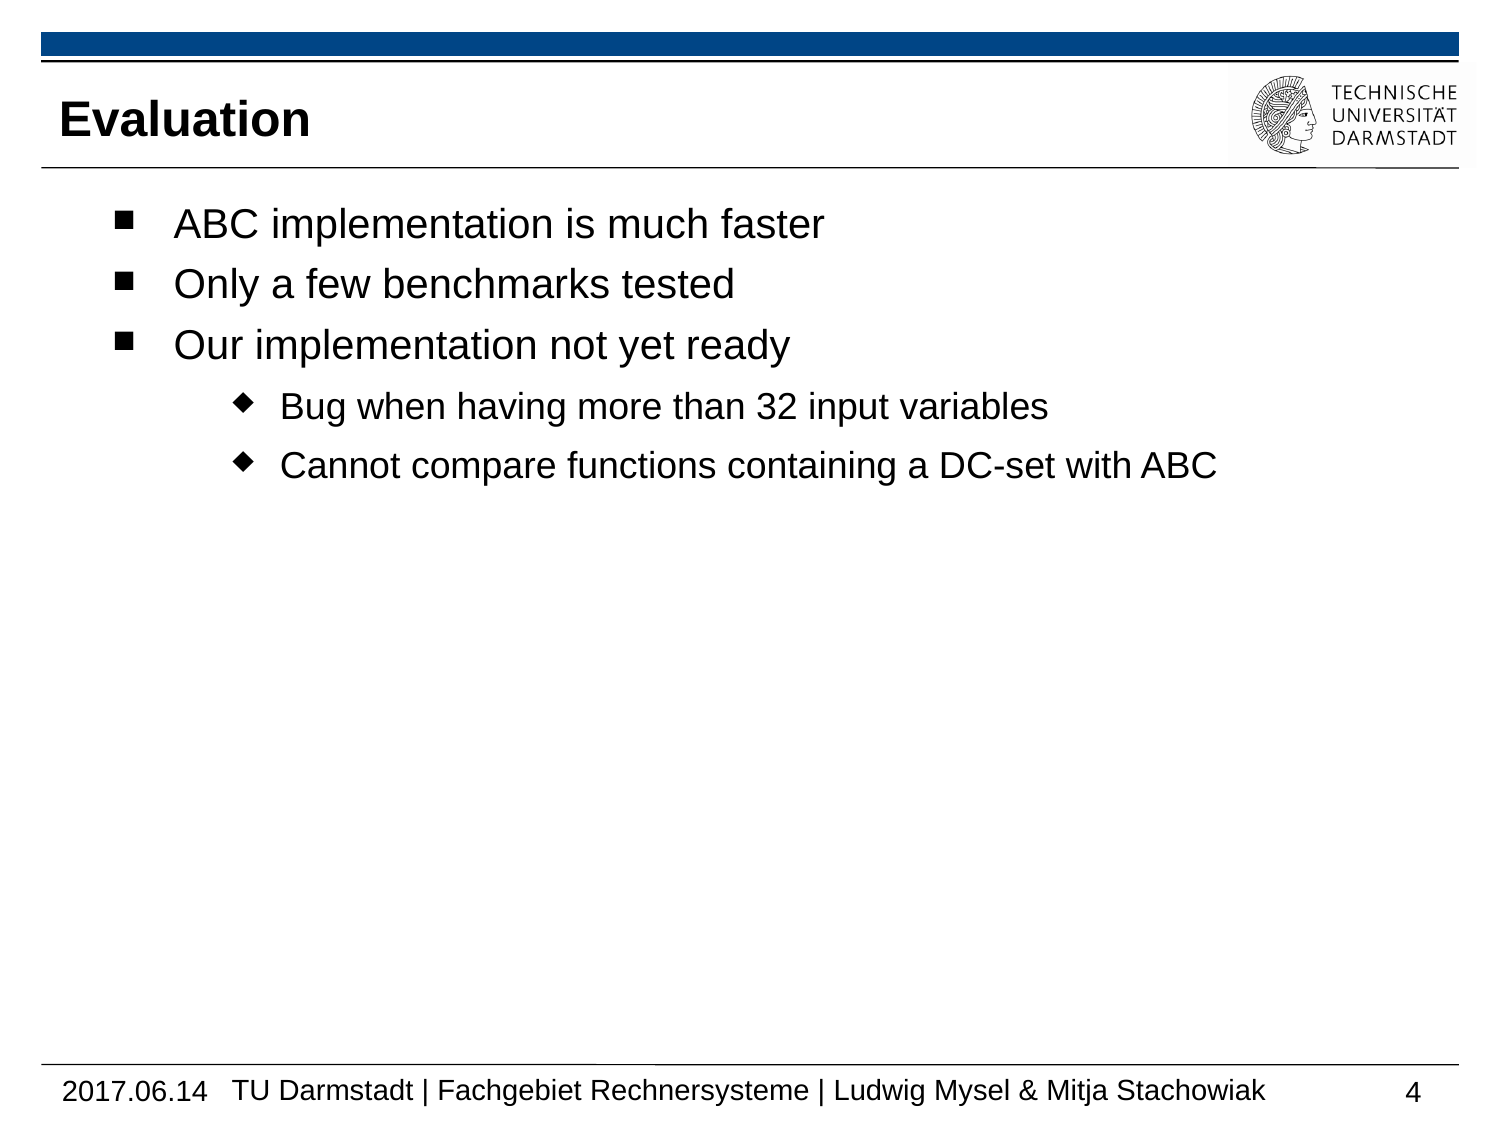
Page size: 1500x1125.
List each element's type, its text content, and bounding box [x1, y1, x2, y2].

title Evaluation [58, 56, 1187, 177]
picture [1228, 62, 1477, 168]
list ABC implementation is much faster Only a few benchmarks tested Our implementation not yet ready Bug when having more than 32 input variables Cannot compare functions containing a DC-set with ABC [41, 188, 1459, 1060]
